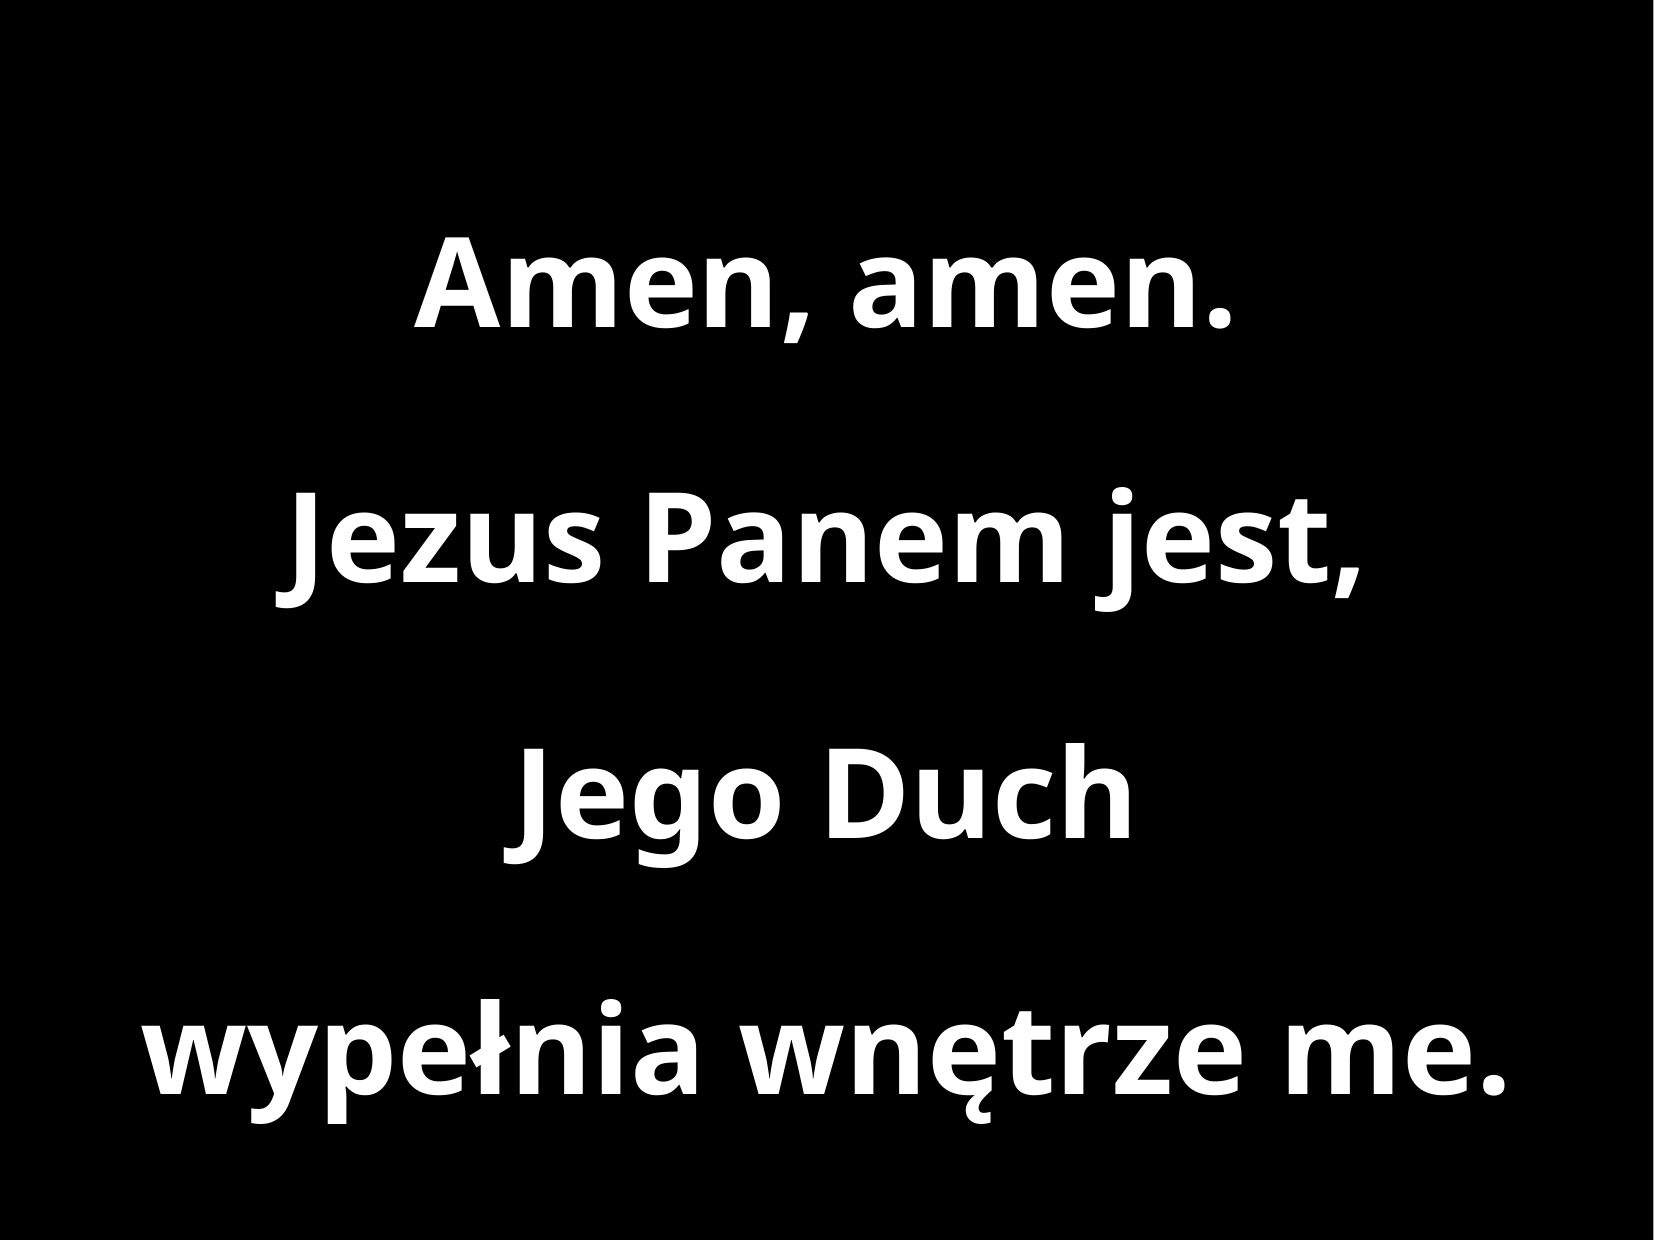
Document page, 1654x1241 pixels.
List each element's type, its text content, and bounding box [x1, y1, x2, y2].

title Amen, amen. Jezus Panem jest, Jego Duch wypełnia wnętrze me. [0, 0, 1654, 1240]
